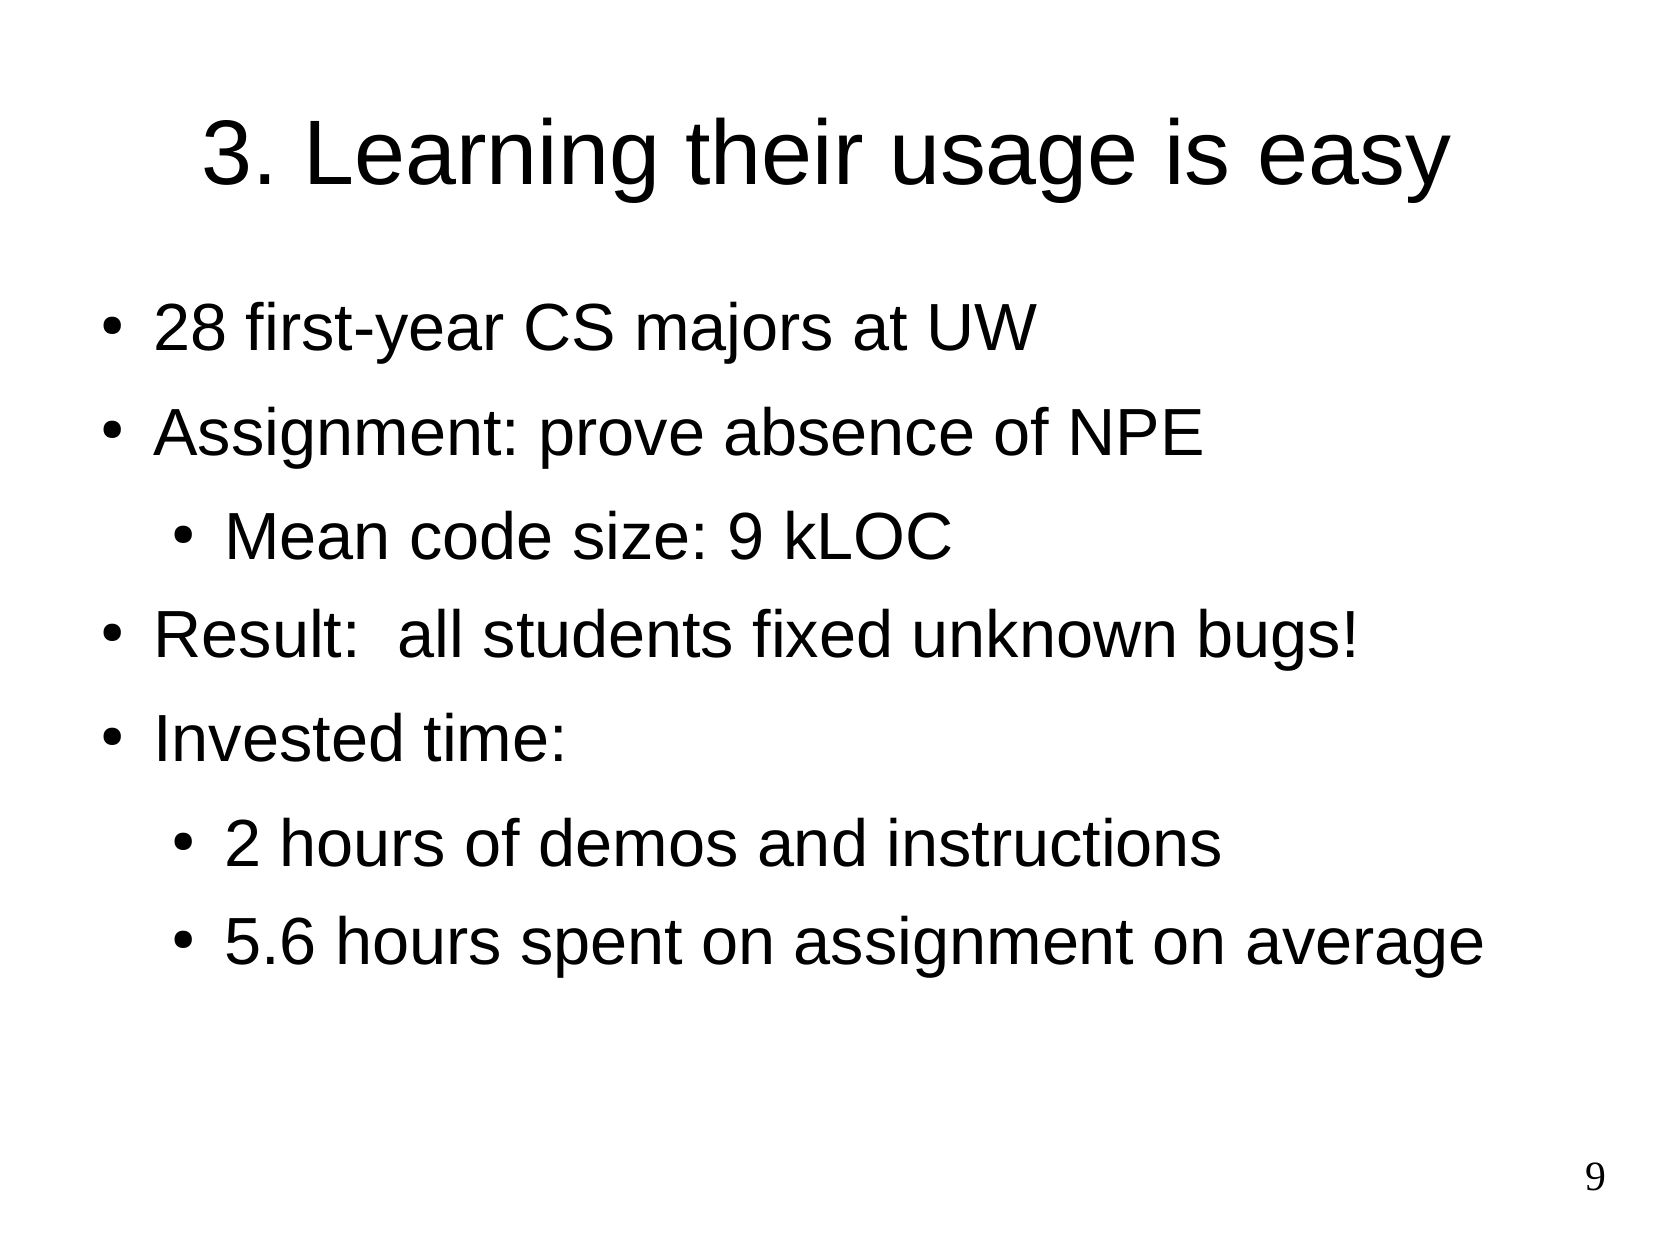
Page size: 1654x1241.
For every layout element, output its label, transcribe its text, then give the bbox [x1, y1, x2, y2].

list 28 first-year CS majors at UW Assignment: prove absence of NPE Mean code size: 9 kLOC Result: all students fixed unknown bugs! Invested time: 2 hours of demos and instructions 5.6 hours spent on assignment on average [82, 290, 1571, 1094]
title 3. Learning their usage is easy [82, 56, 1571, 250]
